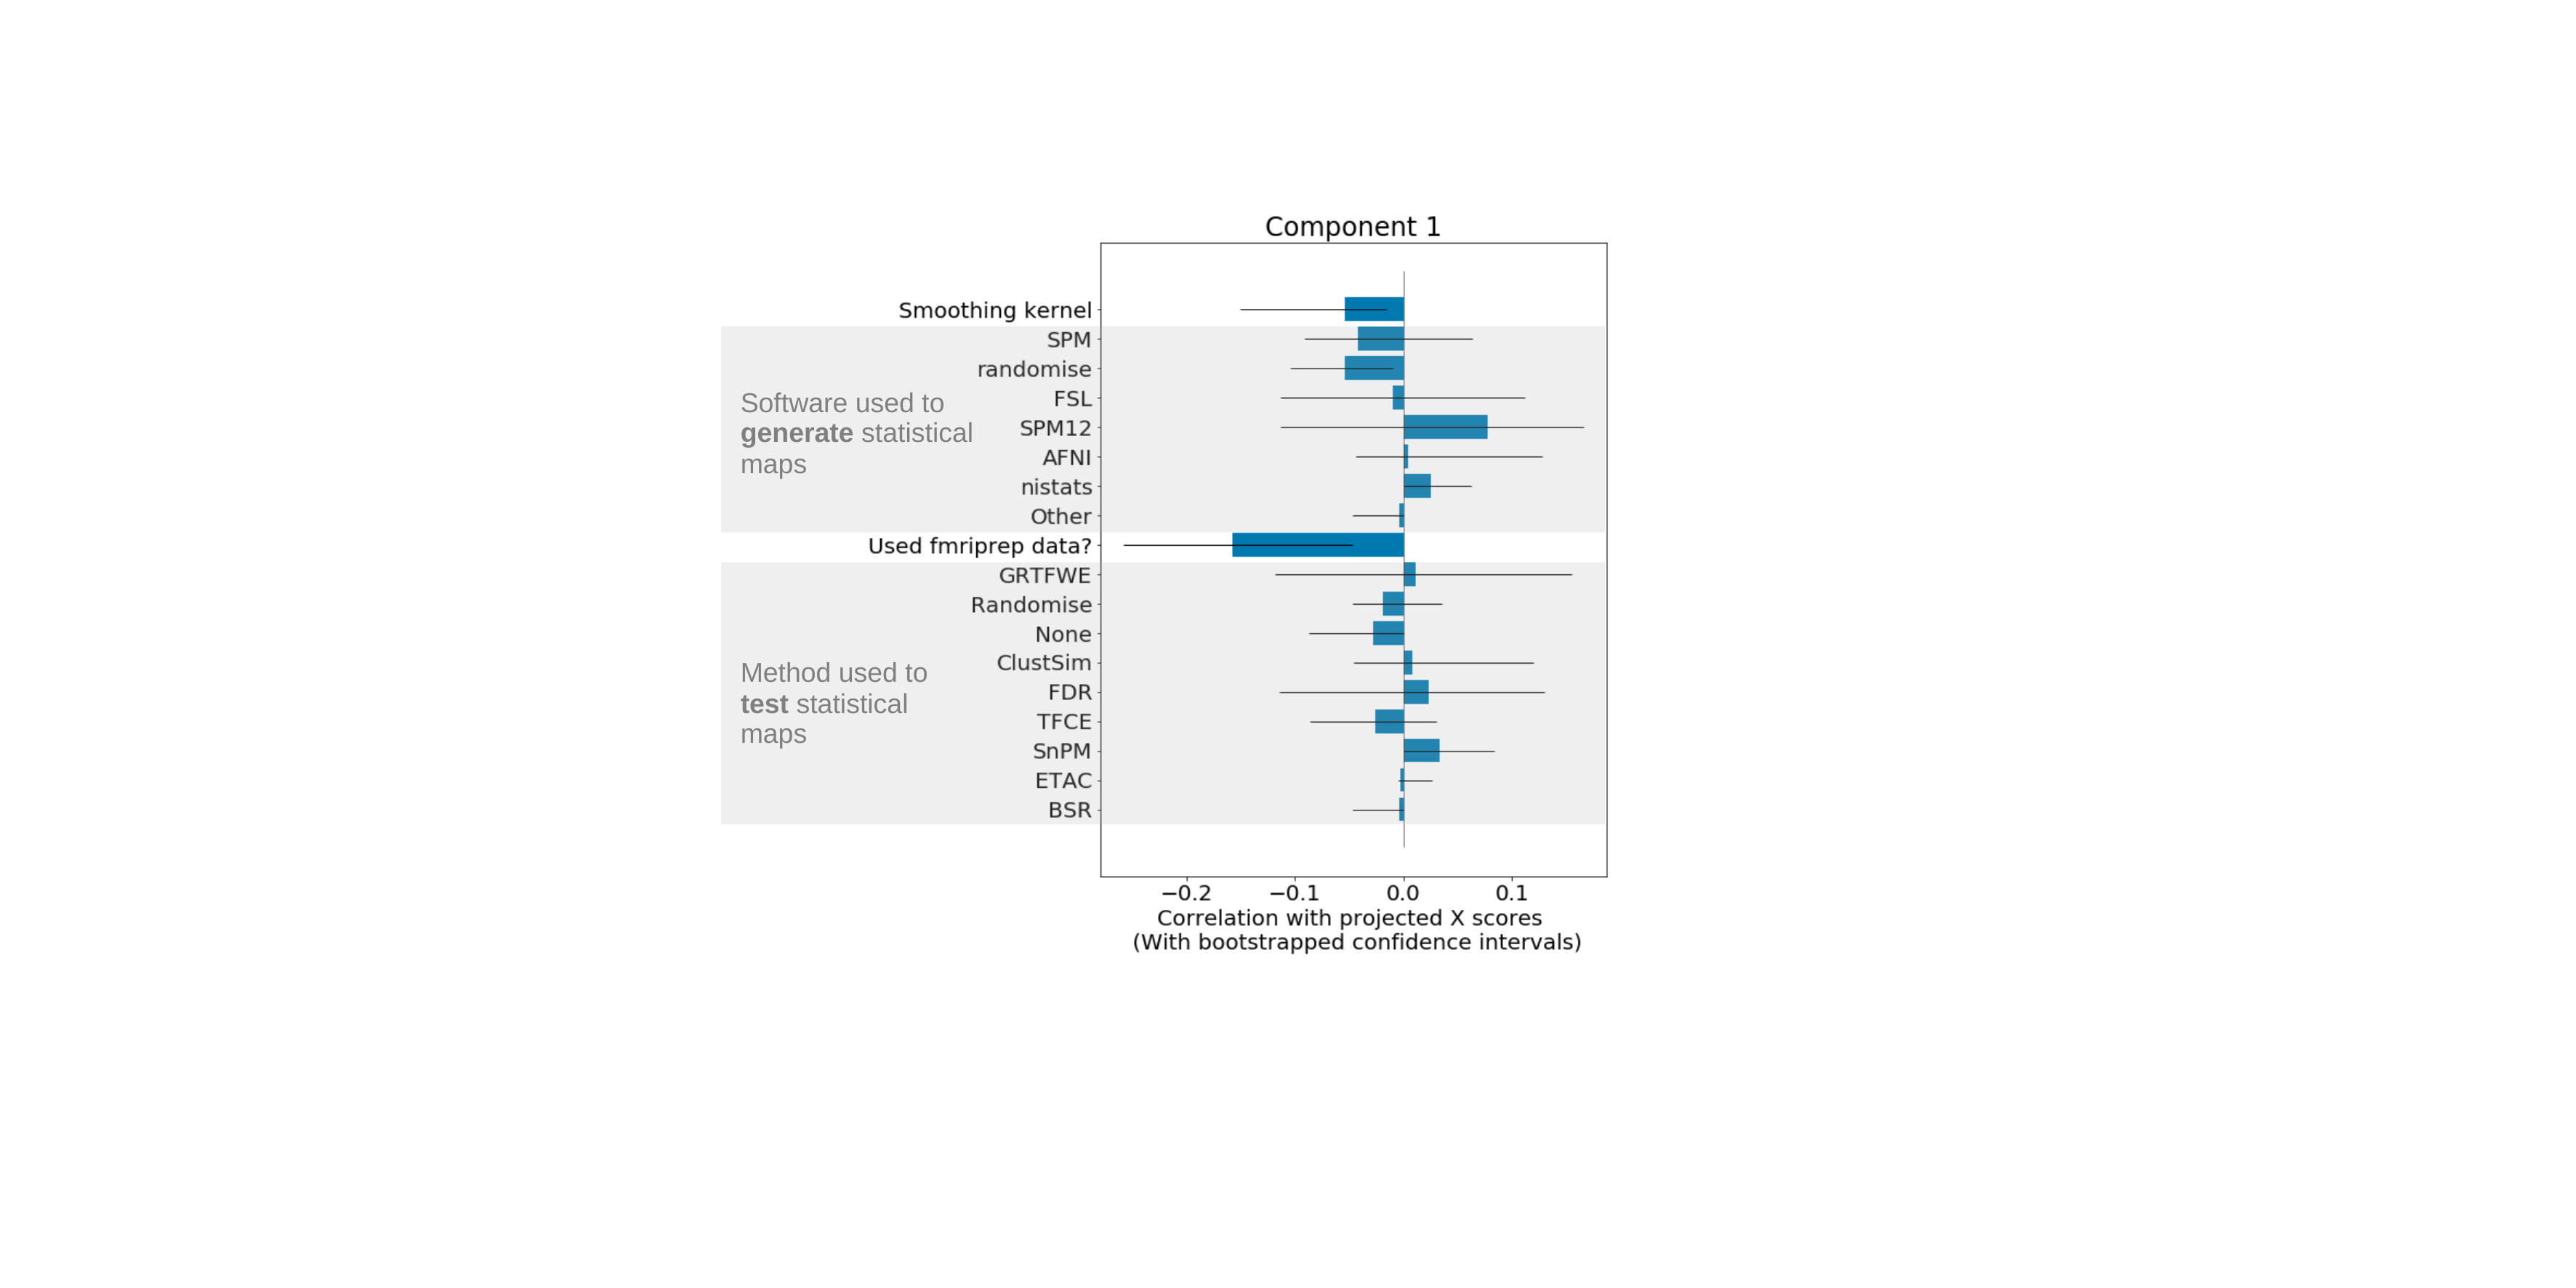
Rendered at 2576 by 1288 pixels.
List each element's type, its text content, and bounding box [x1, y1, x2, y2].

text_box Software used to generate statistical maps [729, 382, 1099, 485]
text_box Method used to test statistical maps [729, 652, 1099, 755]
text_box [721, 562, 1605, 824]
text_box [721, 326, 1605, 533]
picture [861, 208, 1614, 962]
